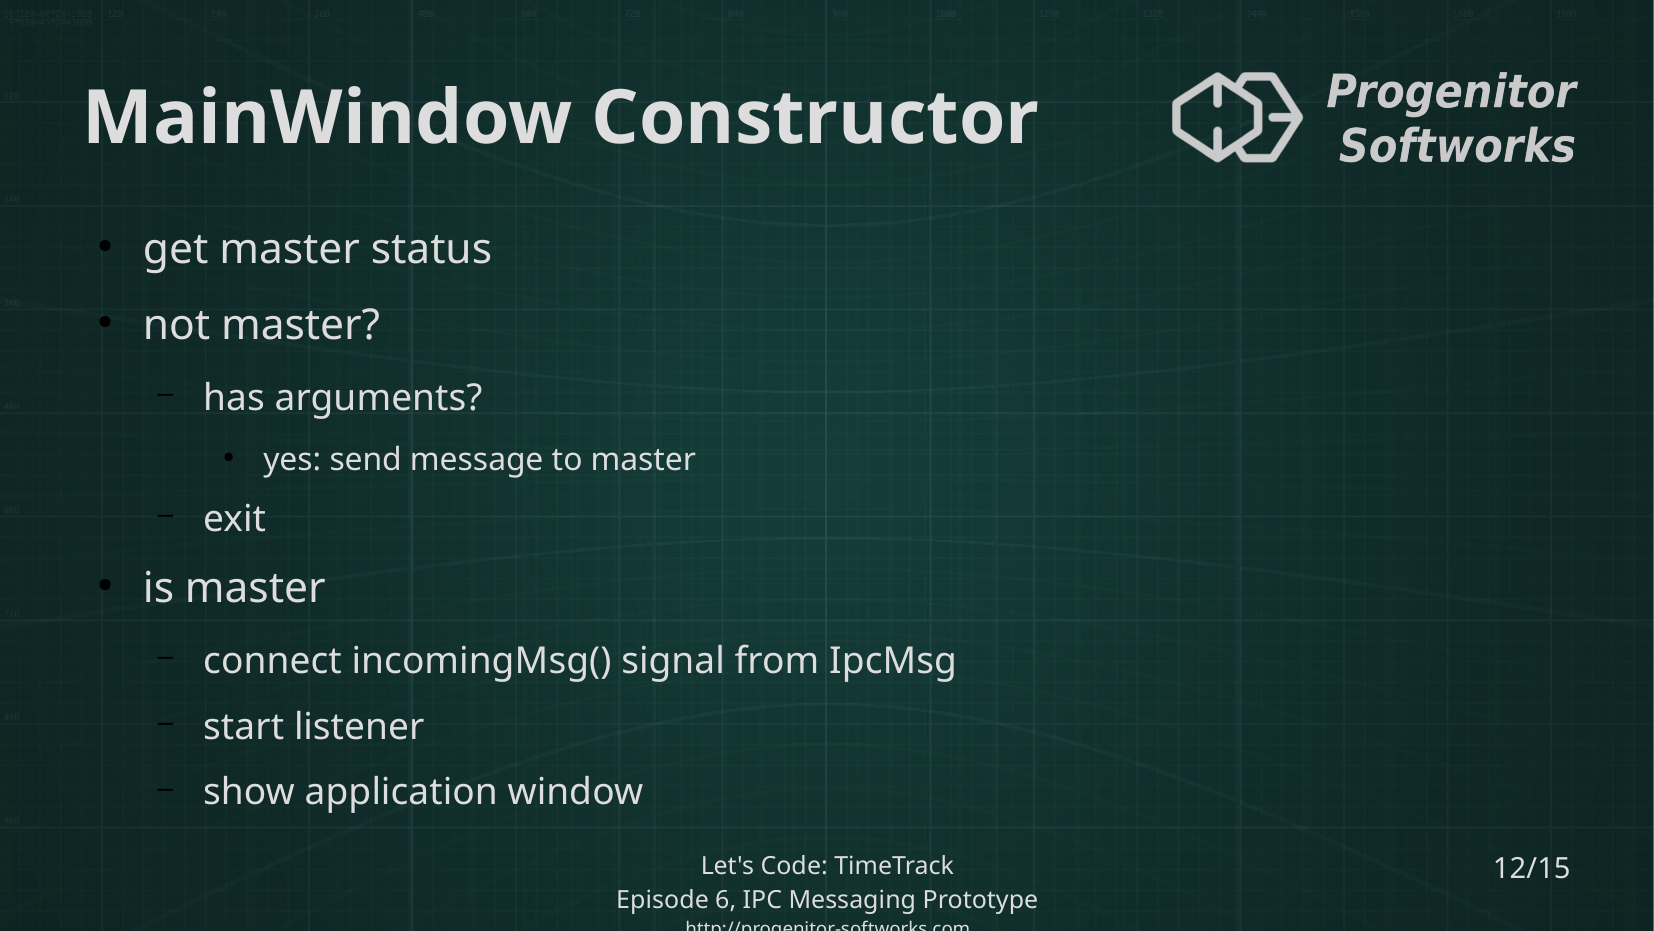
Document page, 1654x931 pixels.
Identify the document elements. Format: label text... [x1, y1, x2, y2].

title MainWindow Constructor [82, 37, 1133, 193]
list get master status not master? has arguments? yes: send message to master exit is master connect incomingMsg() signal from IpcMsg start listener show application window [82, 217, 1571, 819]
picture [0, 0, 1654, 931]
